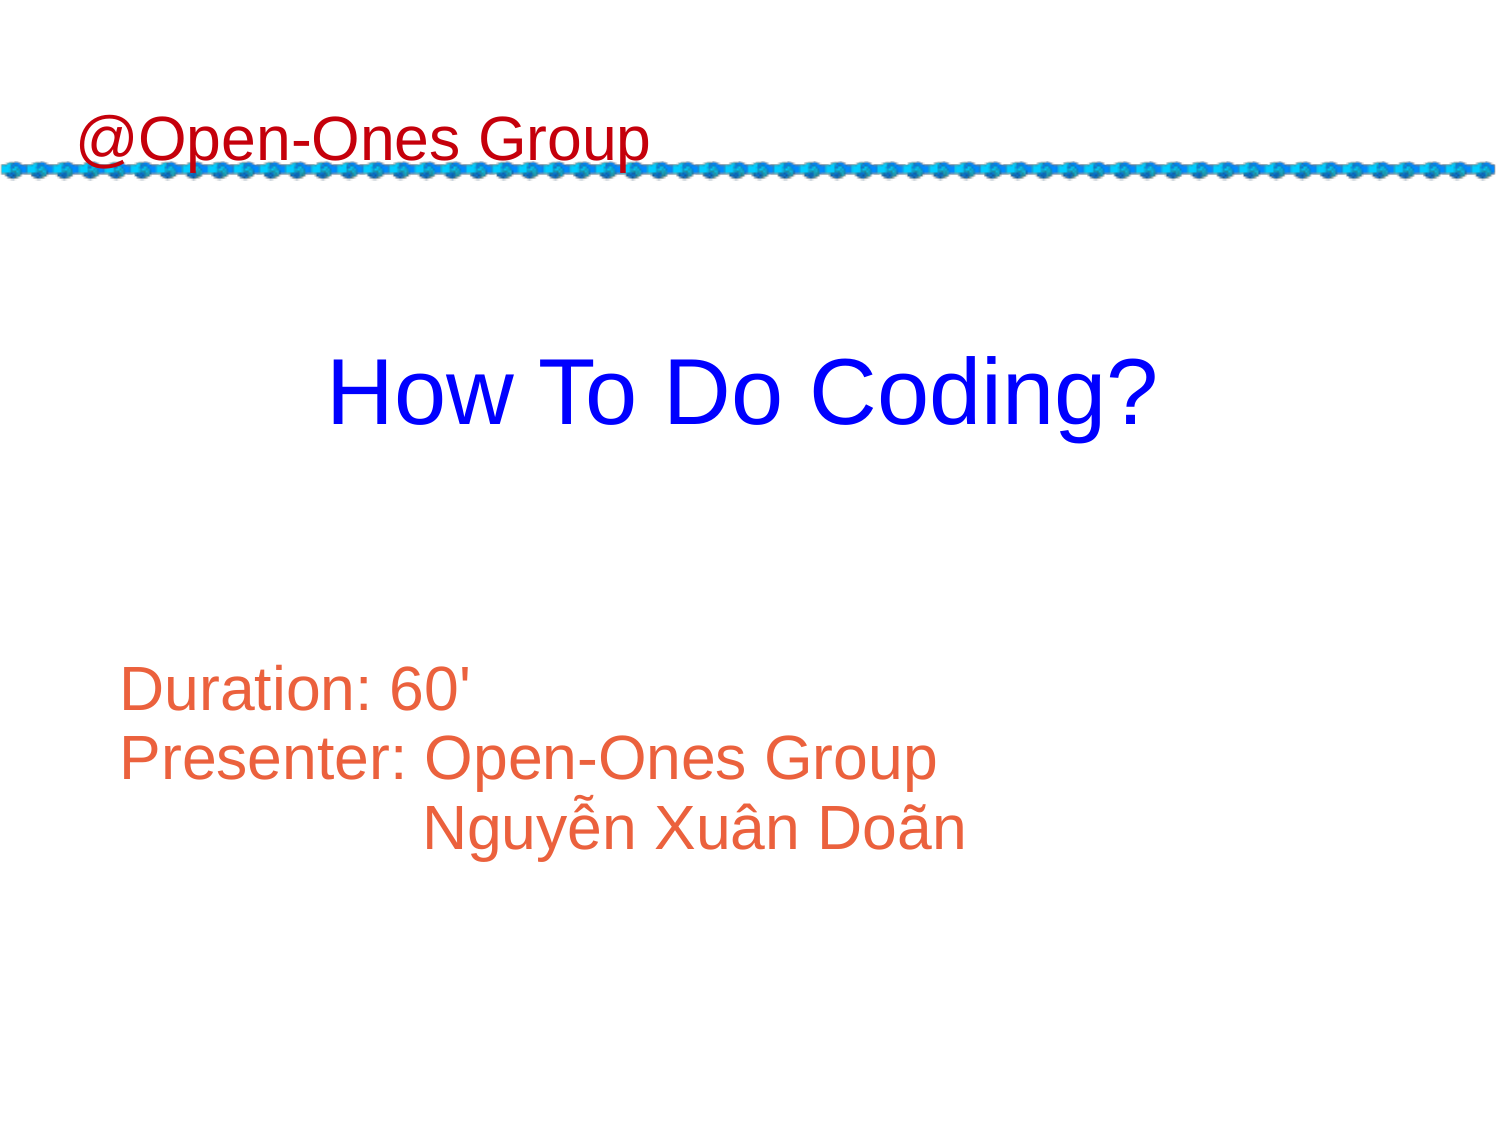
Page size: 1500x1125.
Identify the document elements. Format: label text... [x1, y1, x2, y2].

picture [0, 161, 75, 181]
picture [1425, 161, 1499, 181]
subtitle How To Do Coding? Duration: 60' Presenter: Open-Ones Group Nguyễn Xuân Doãn [68, 272, 1418, 1069]
title @Open-Ones Group [75, 44, 1425, 233]
